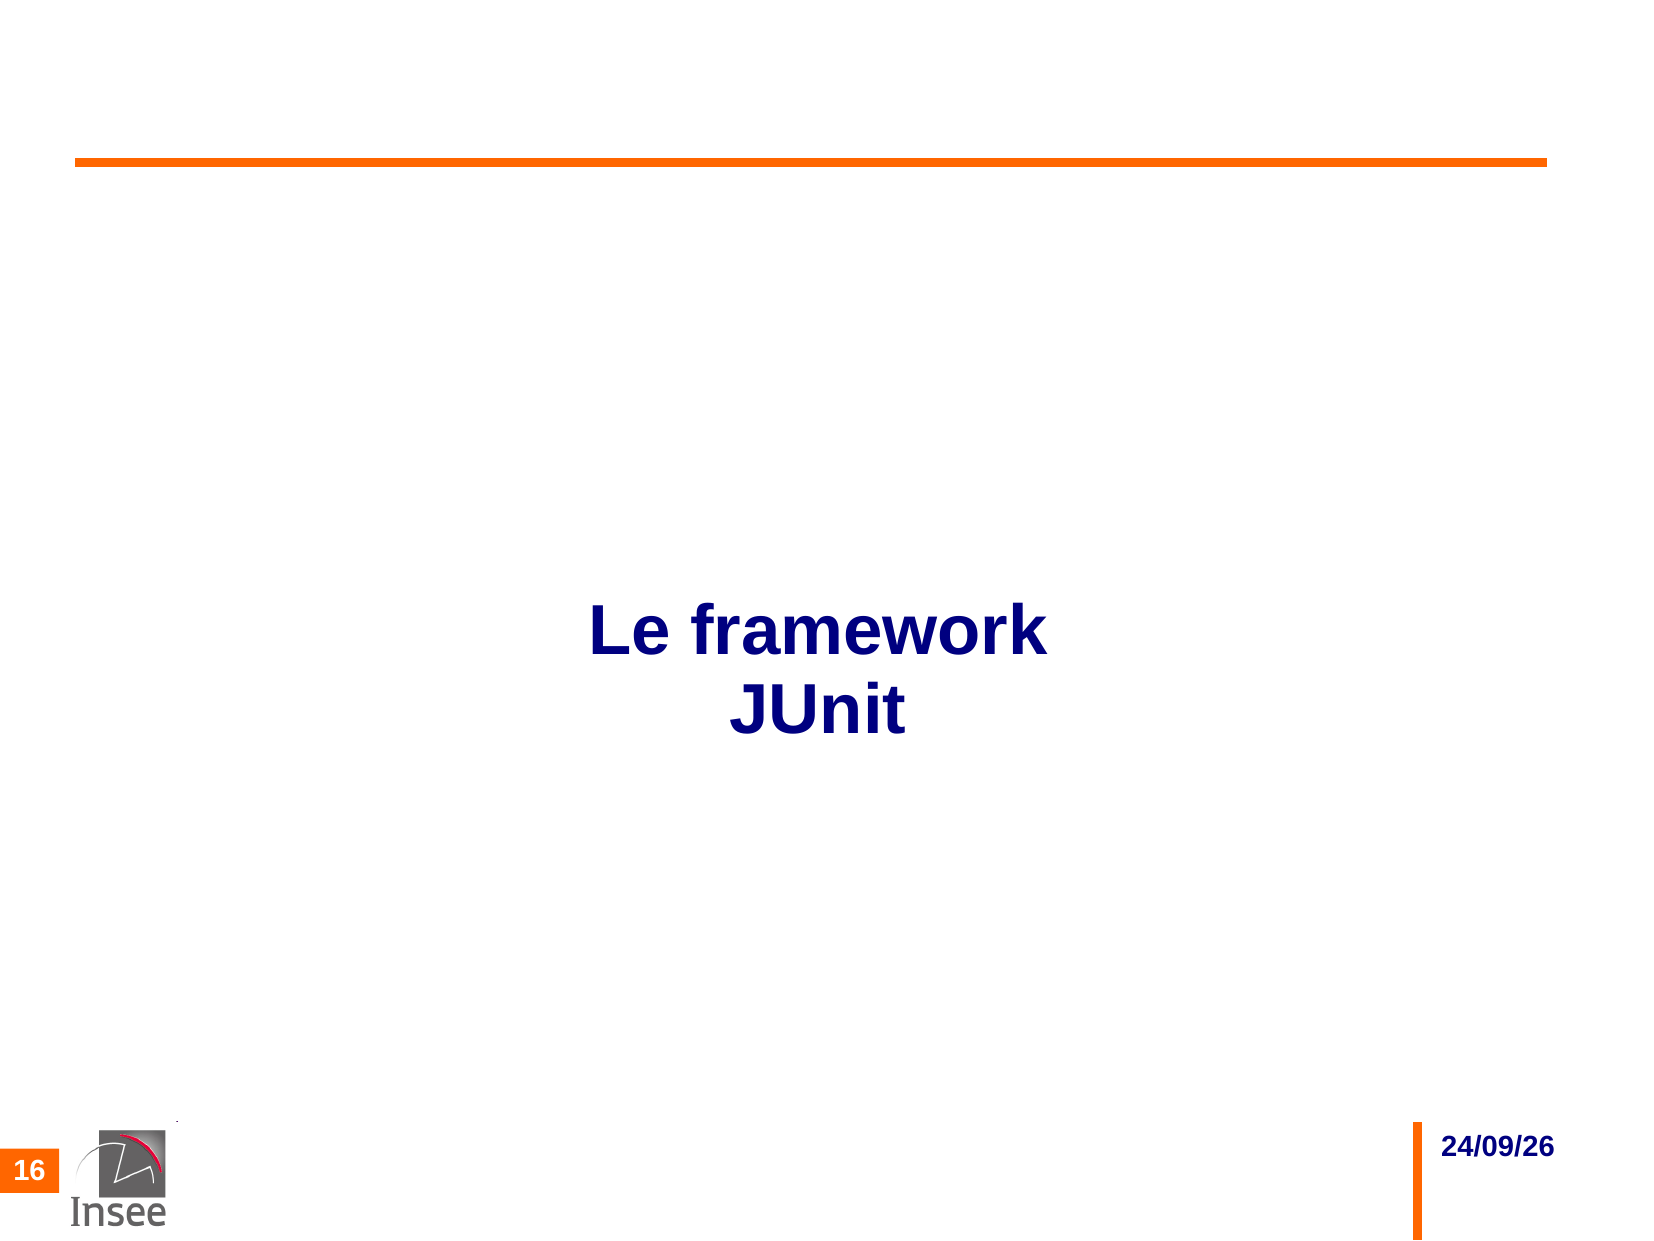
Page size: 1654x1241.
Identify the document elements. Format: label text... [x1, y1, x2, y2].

picture [62, 1121, 178, 1241]
list Le framework JUnit [419, 590, 1146, 832]
